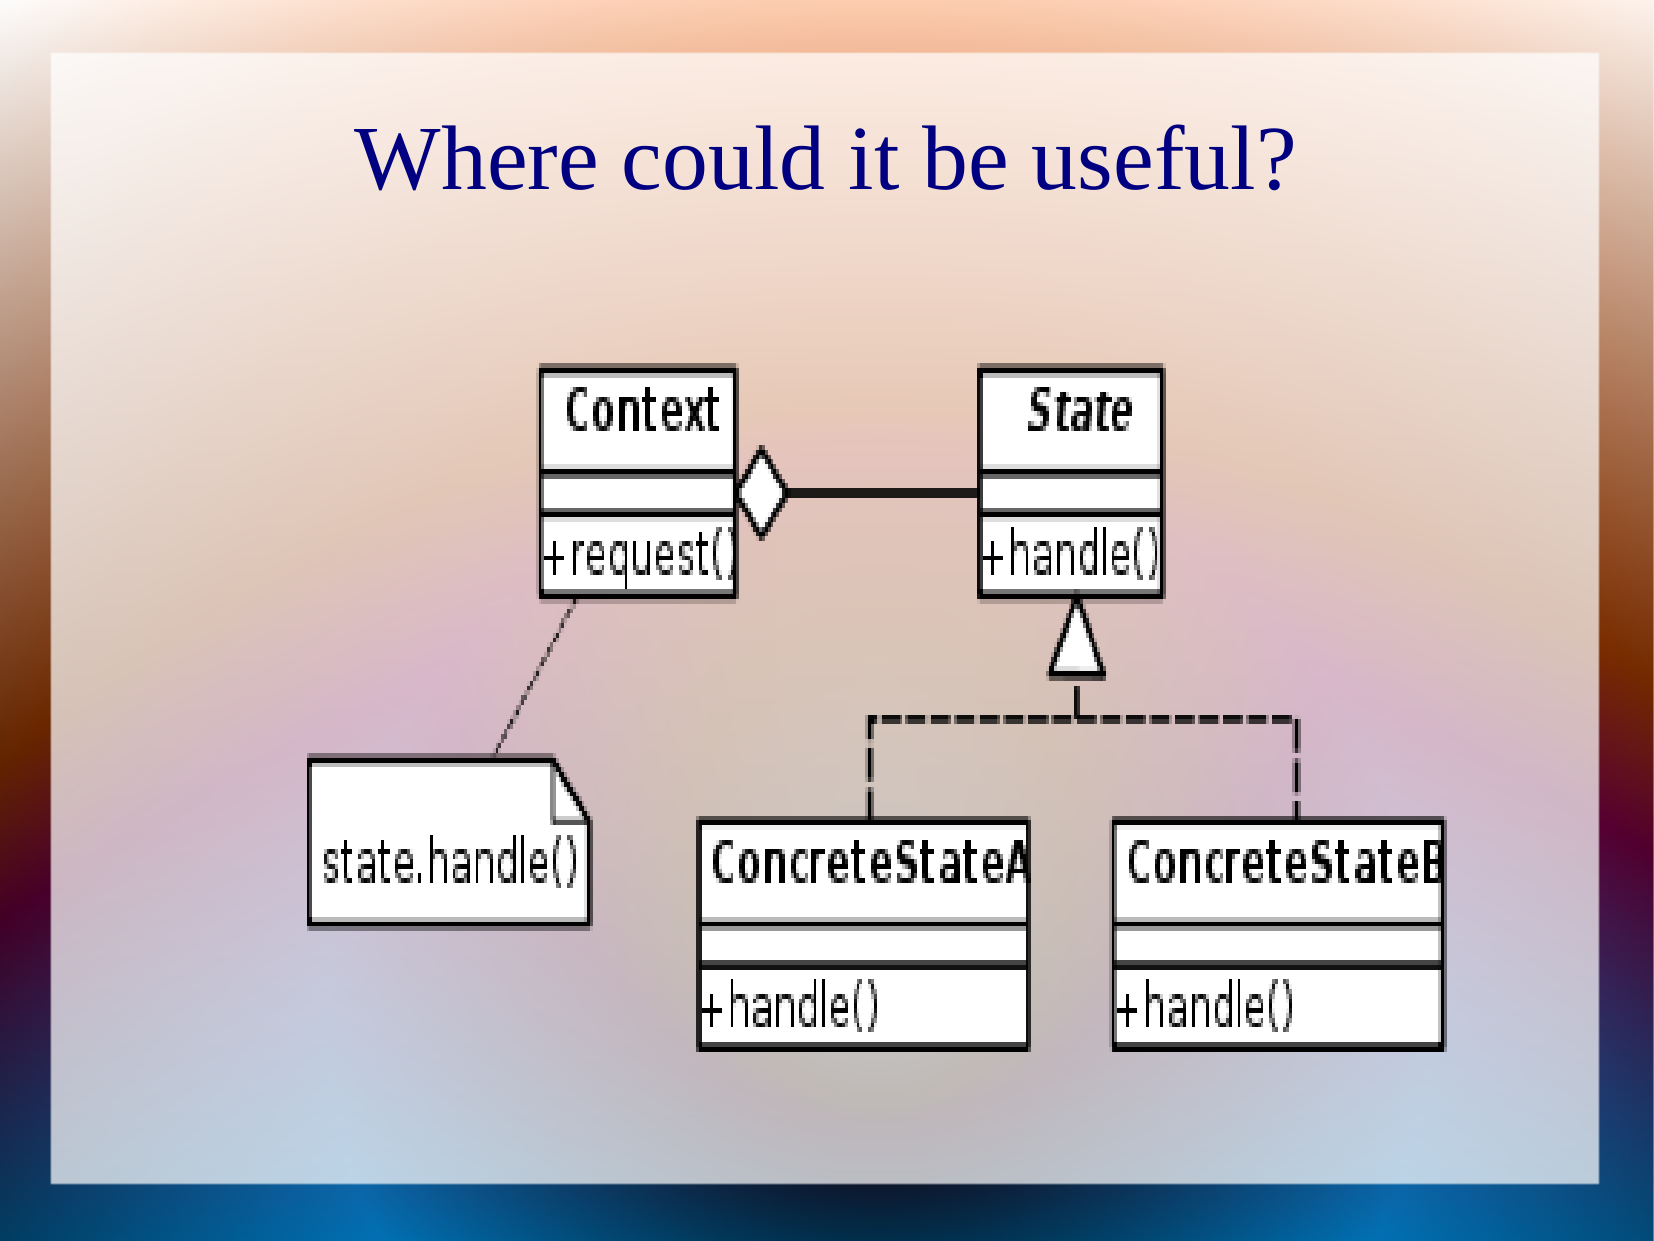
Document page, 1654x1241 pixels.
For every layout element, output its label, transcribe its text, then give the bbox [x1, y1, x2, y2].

picture [0, 0, 1654, 1241]
title Where could it be useful? [82, 55, 1571, 263]
